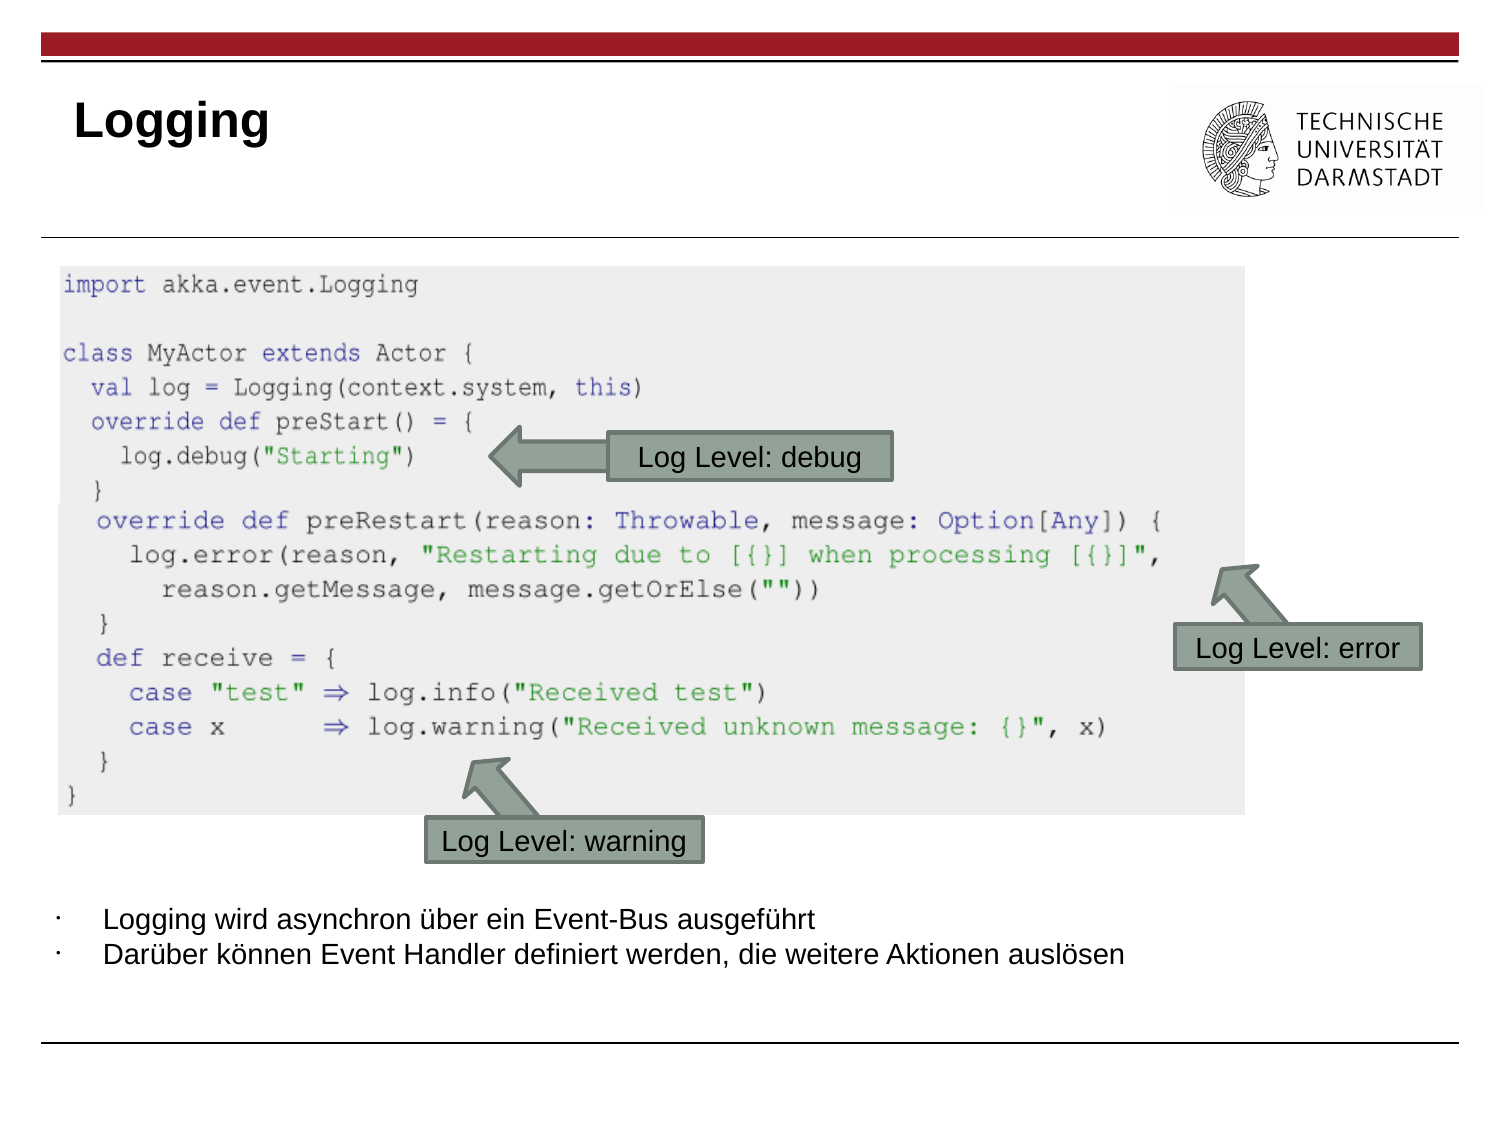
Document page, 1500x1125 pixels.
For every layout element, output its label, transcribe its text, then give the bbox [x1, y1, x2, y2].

text_box Log Level: debug [608, 432, 892, 480]
text_box Logging wird asynchron über ein Event-Bus ausgeführt Darüber können Event Handler definiert werden, die weitere Aktionen auslösen [41, 893, 1365, 978]
text_box [490, 426, 608, 486]
text_box [1212, 565, 1287, 624]
text_box [463, 758, 538, 817]
picture [58, 266, 1245, 815]
title Logging [58, 80, 1149, 218]
text_box Log Level: warning [426, 817, 703, 862]
picture [1175, 84, 1483, 214]
text_box Log Level: error [1174, 624, 1421, 669]
